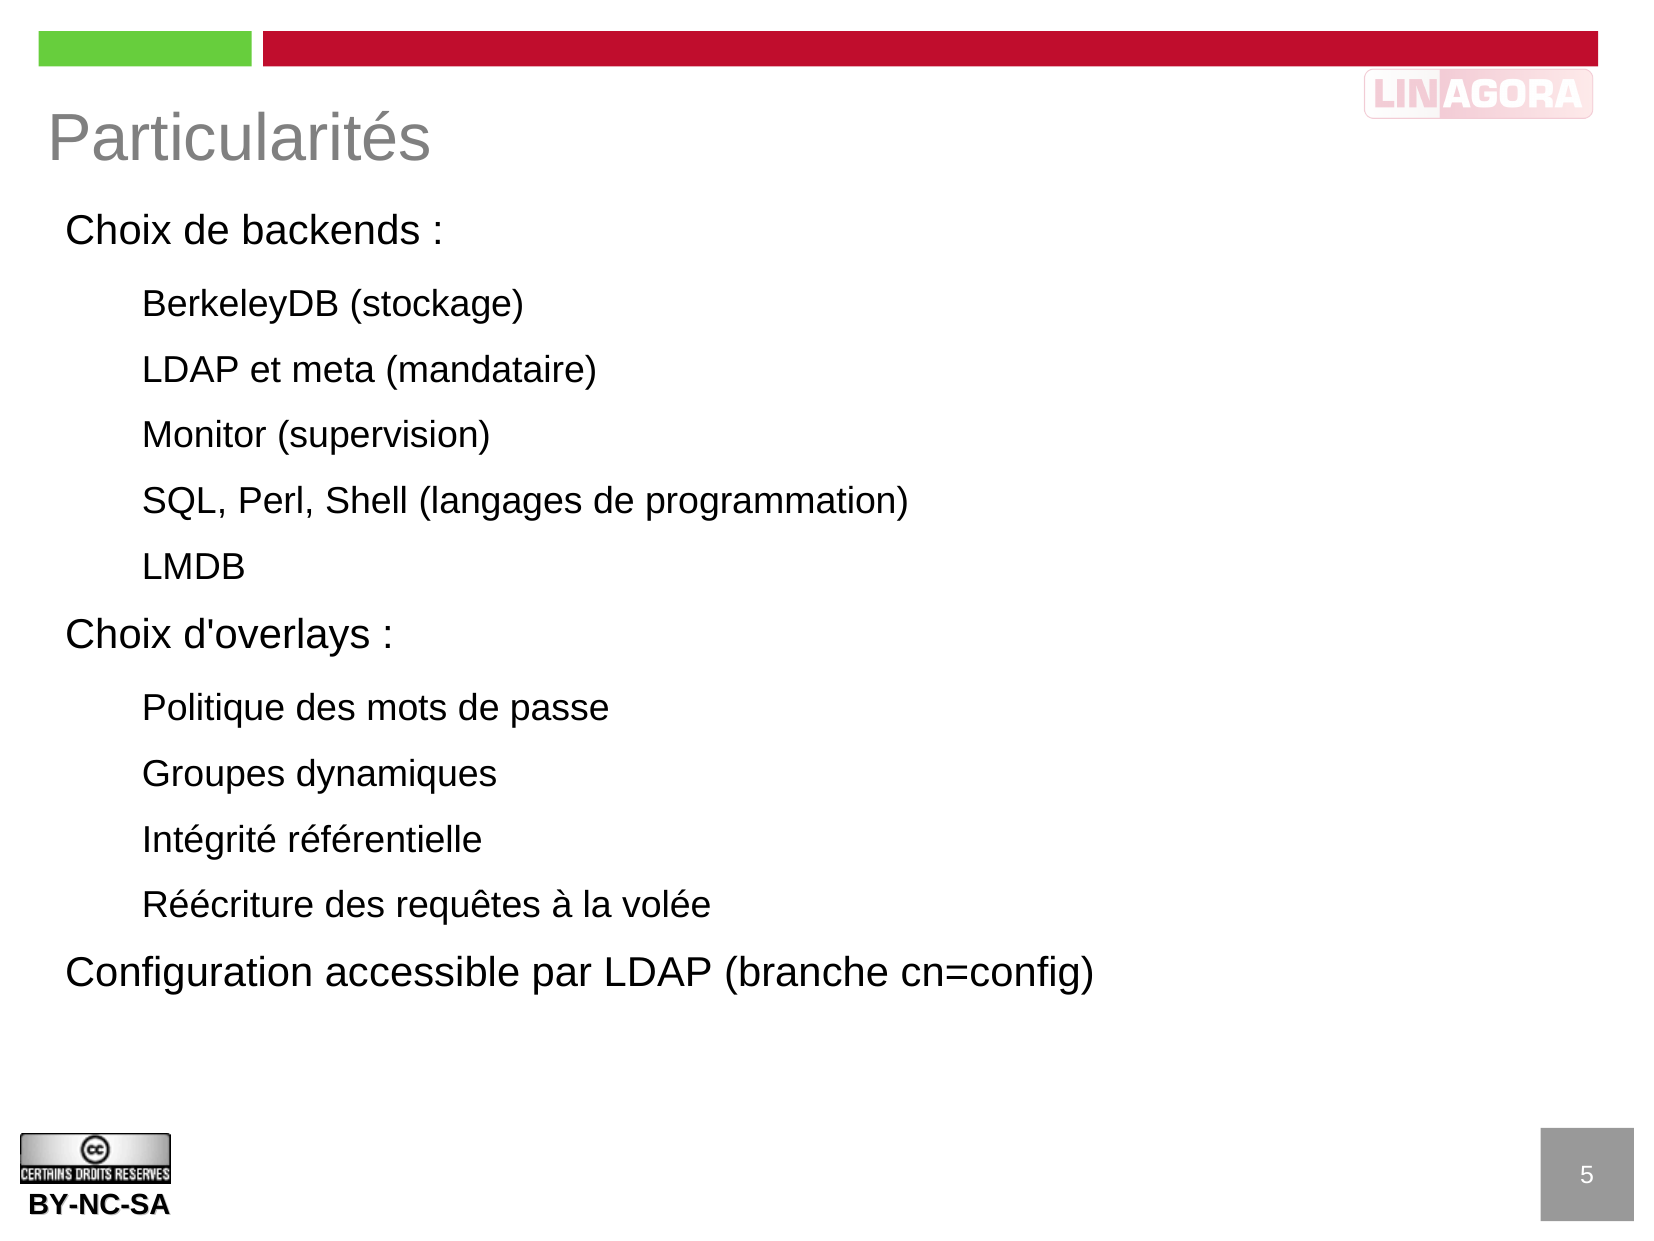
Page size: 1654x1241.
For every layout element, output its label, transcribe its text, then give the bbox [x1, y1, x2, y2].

title Particularités [47, 97, 1447, 178]
list Choix de backends : BerkeleyDB (stockage) LDAP et meta (mandataire) Monitor (supervision) SQL, Perl, Shell (langages de programmation) LMDB Choix d'overlays : Politique des mots de passe Groupes dynamiques Intégrité référentielle Réécriture des requêtes à la volée Configuration accessible par LDAP (branche cn=config) [47, 206, 1625, 1093]
picture [20, 1133, 171, 1184]
